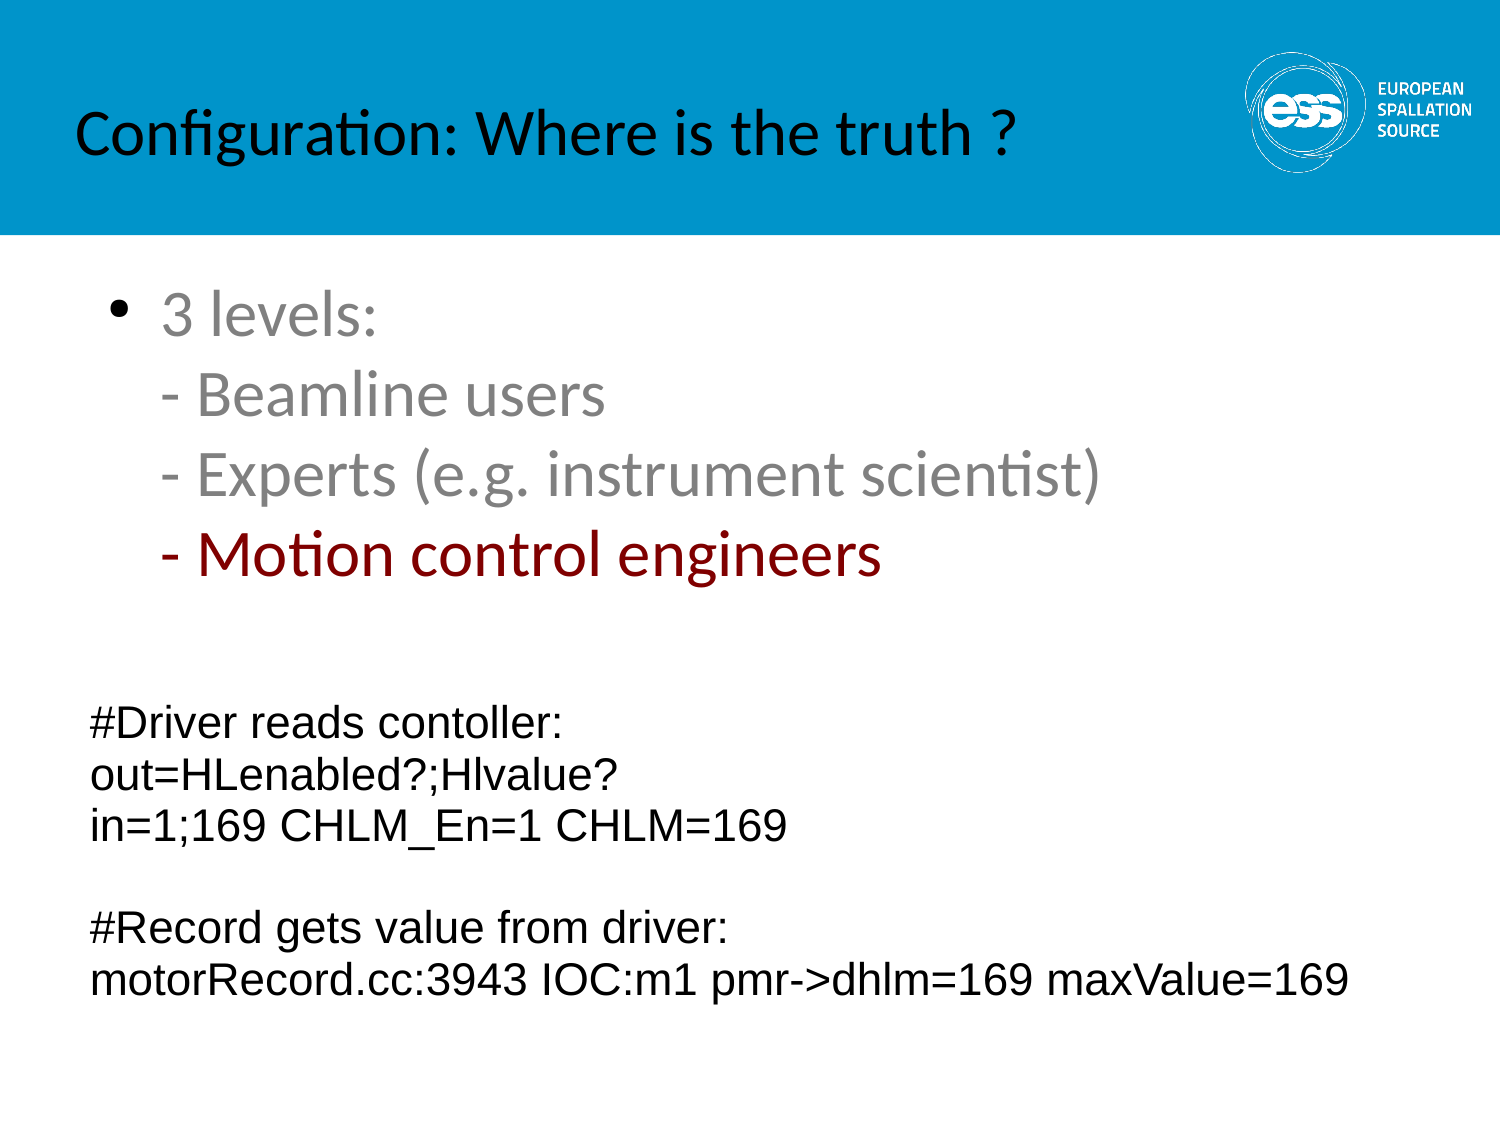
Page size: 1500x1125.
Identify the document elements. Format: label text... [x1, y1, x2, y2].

picture [1454, 83, 1458, 94]
picture [1422, 125, 1428, 134]
picture [1436, 104, 1444, 115]
picture [1398, 109, 1406, 115]
picture [1379, 83, 1385, 94]
title Configuration: Where is the truth ? [75, 45, 1247, 233]
picture [1423, 83, 1430, 94]
picture [1432, 125, 1438, 136]
picture [1409, 104, 1415, 115]
text_box #Driver reads contoller: out=HLenabled?;Hlvalue? in=1;169 CHLM_En=1 CHLM=169 #Record gets value from driver: motorRecord.cc:3943 IOC:m1 pmr->dhlm=169 maxValue=169 [75, 690, 1426, 1058]
picture [1443, 86, 1450, 93]
picture [1400, 83, 1407, 94]
list 3 levels: - Beamline users - Experts (e.g. instrument scientist) - Motion control engineers [75, 262, 1426, 690]
picture [1264, 94, 1342, 127]
picture [1418, 104, 1423, 115]
picture [1389, 104, 1393, 115]
